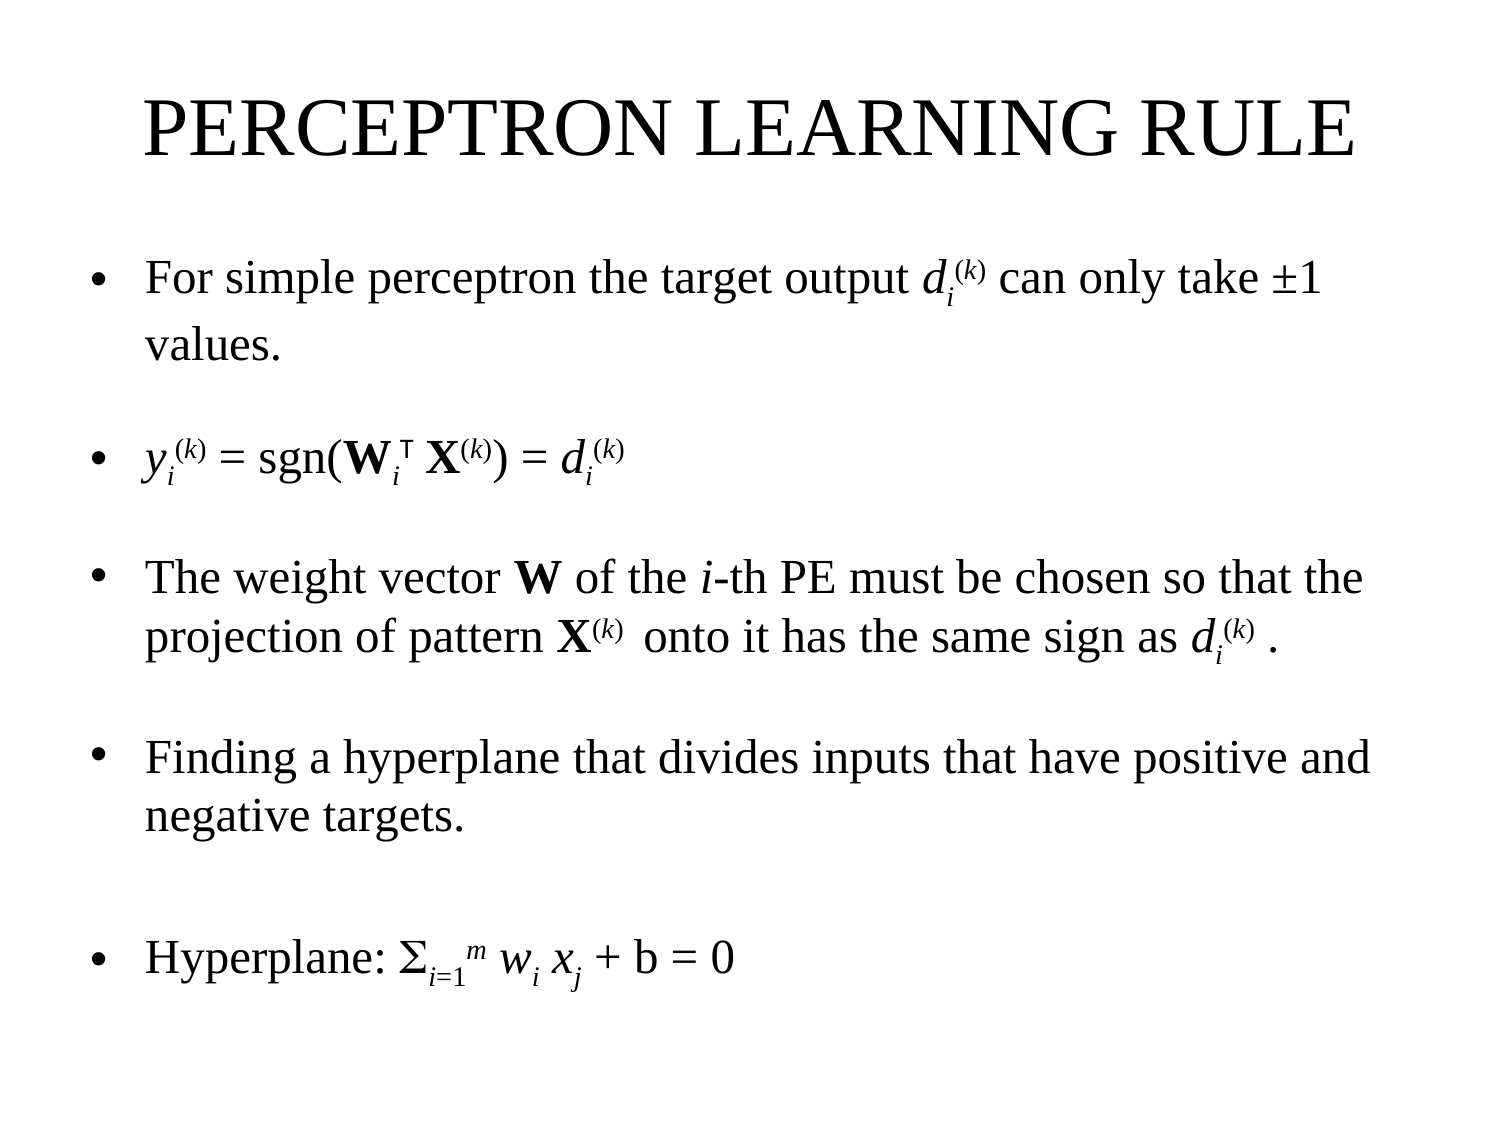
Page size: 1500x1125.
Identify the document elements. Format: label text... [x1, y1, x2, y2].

list For simple perceptron the target output di(k) can only take ±1 values. yi(k) = sgn(WiT X(k)) = di(k) The weight vector W of the i-th PE must be chosen so that the projection of pattern X(k) onto it has the same sign as di(k) . Finding a hyperplane that divides inputs that have positive and negative targets. Hyperplane: i=1m wi xj + b = 0 [75, 237, 1426, 1005]
title PERCEPTRON LEARNING RULE [75, 45, 1426, 201]
